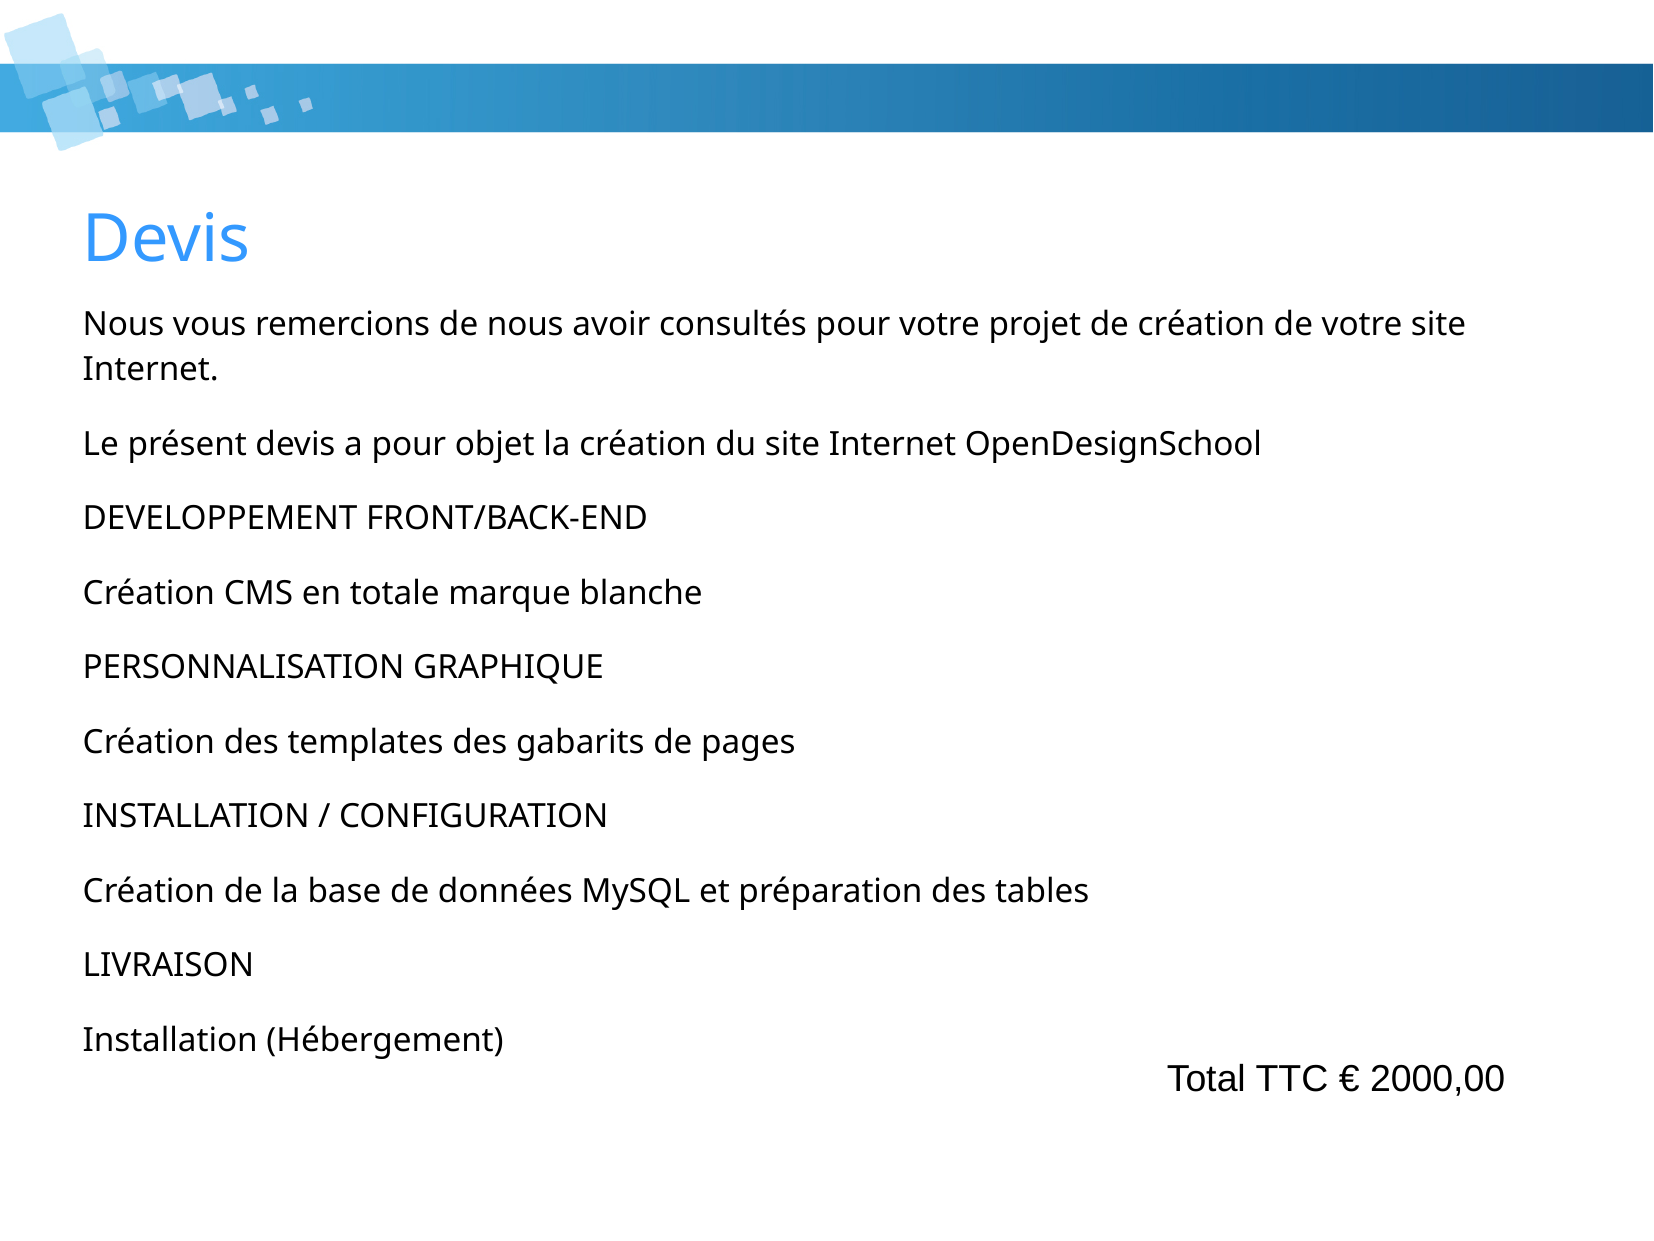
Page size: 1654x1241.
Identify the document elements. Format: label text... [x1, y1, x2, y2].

text_box Total TTC € 2000,00 [1152, 1050, 1603, 1107]
list Nous vous remercions de nous avoir consultés pour votre projet de création de votre site Internet. Le présent devis a pour objet la création du site Internet OpenDesignSchool DEVELOPPEMENT FRONT/BACK-END Création CMS en totale marque blanche PERSONNALISATION GRAPHIQUE Création des templates des gabarits de pages INSTALLATION / CONFIGURATION Création de la base de données MySQL et préparation des tables LIVRAISON Installation (Hébergement) [82, 300, 1571, 1013]
title Devis [82, 131, 1571, 300]
picture [0, 0, 1653, 1238]
